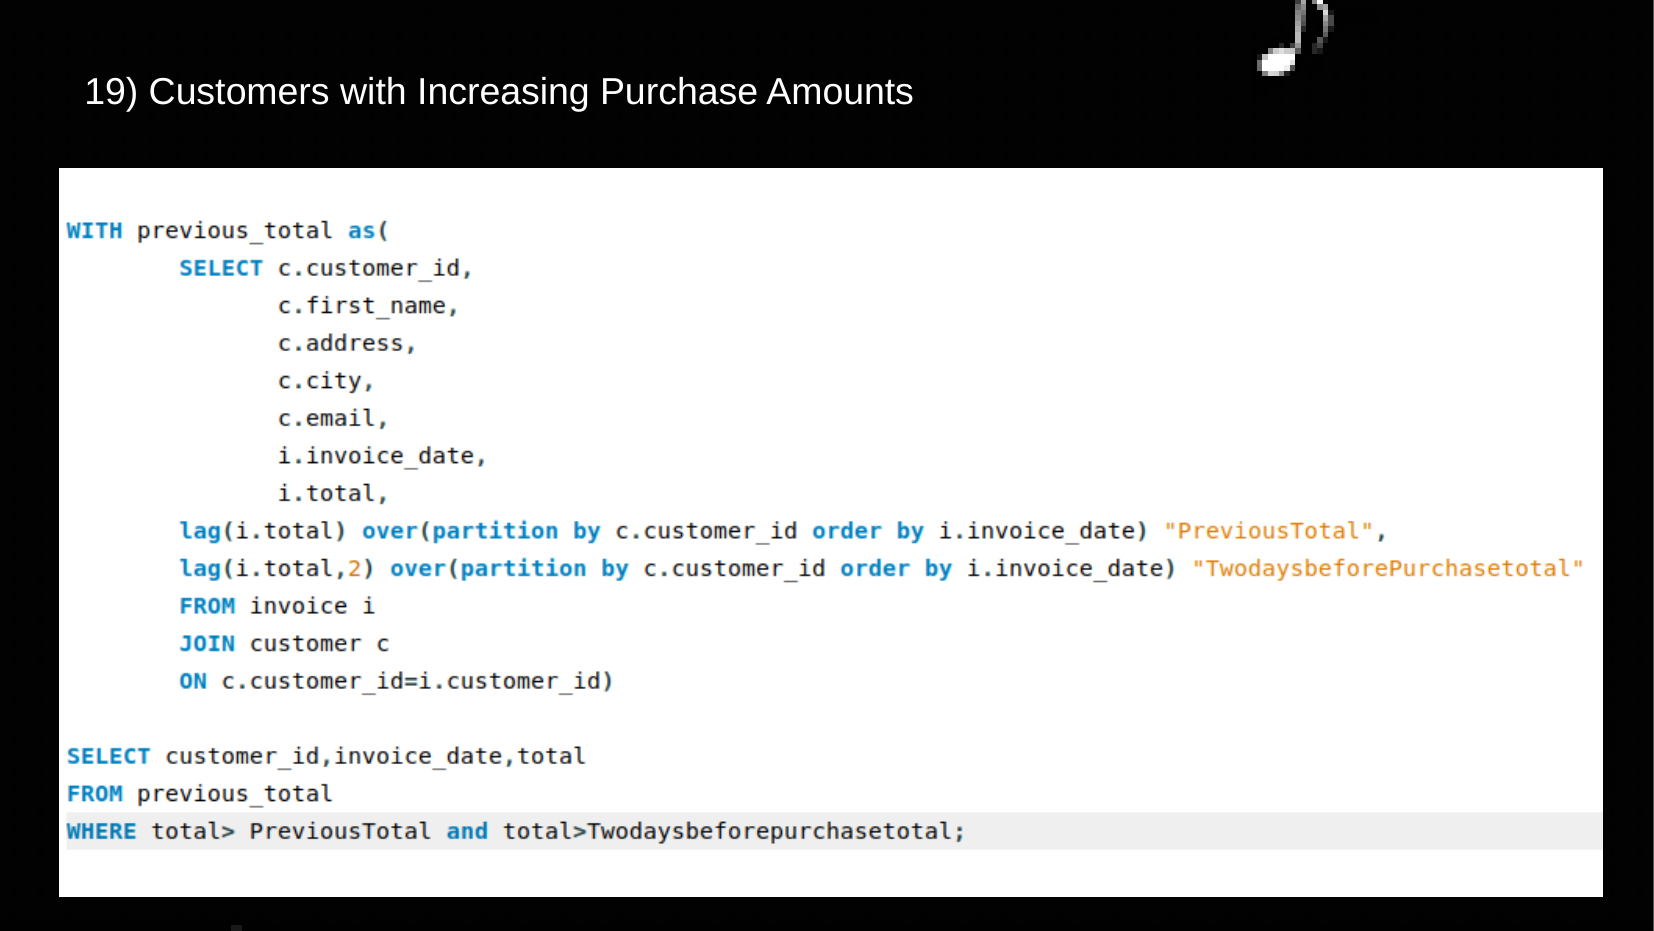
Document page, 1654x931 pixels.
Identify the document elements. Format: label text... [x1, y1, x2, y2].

text_box 19) Customers with Increasing Purchase Amounts [59, 63, 1093, 163]
picture [0, 0, 1654, 931]
